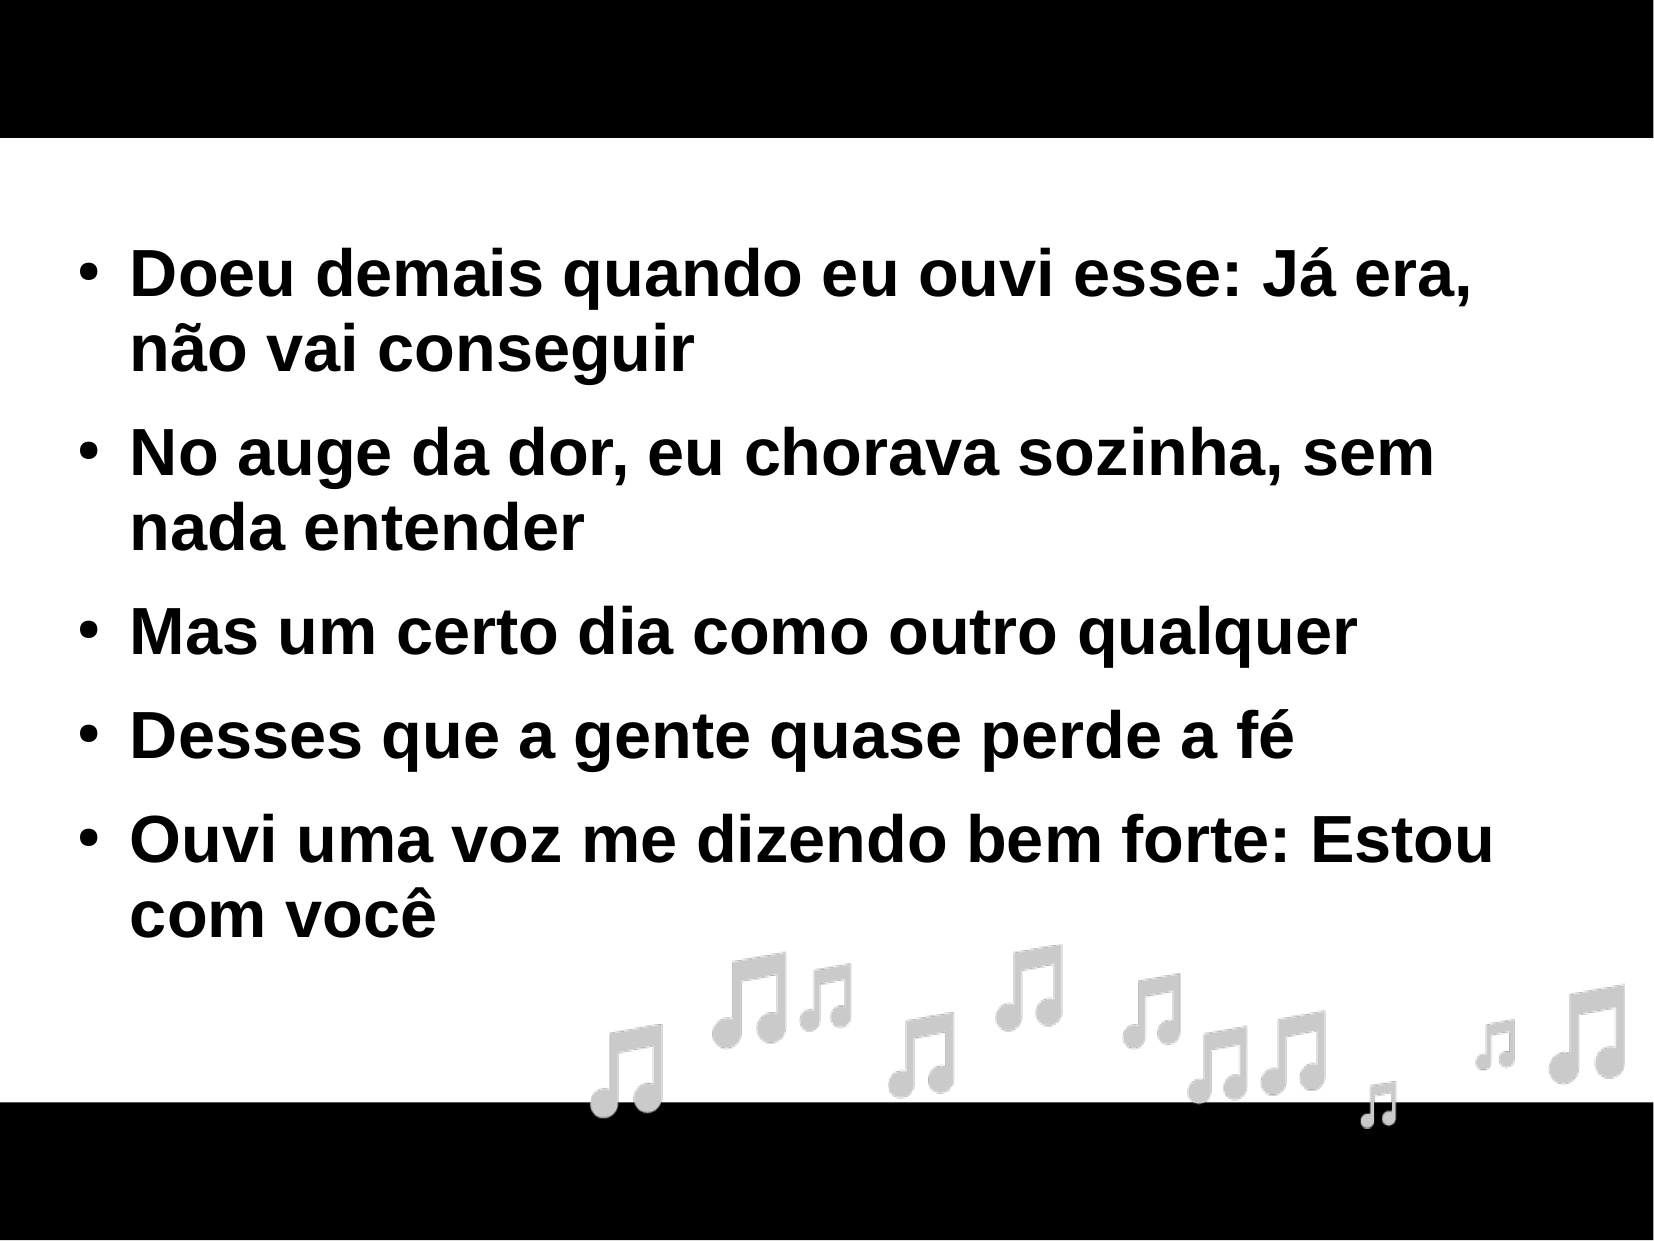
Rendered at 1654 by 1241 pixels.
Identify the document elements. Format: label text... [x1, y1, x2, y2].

list Doeu demais quando eu ouvi esse: Já era, não vai conseguir No auge da dor, eu chorava sozinha, sem nada entender Mas um certo dia como outro qualquer Desses que a gente quase perde a fé Ouvi uma voz me dizendo bem forte: Estou com você [59, 236, 1595, 1024]
